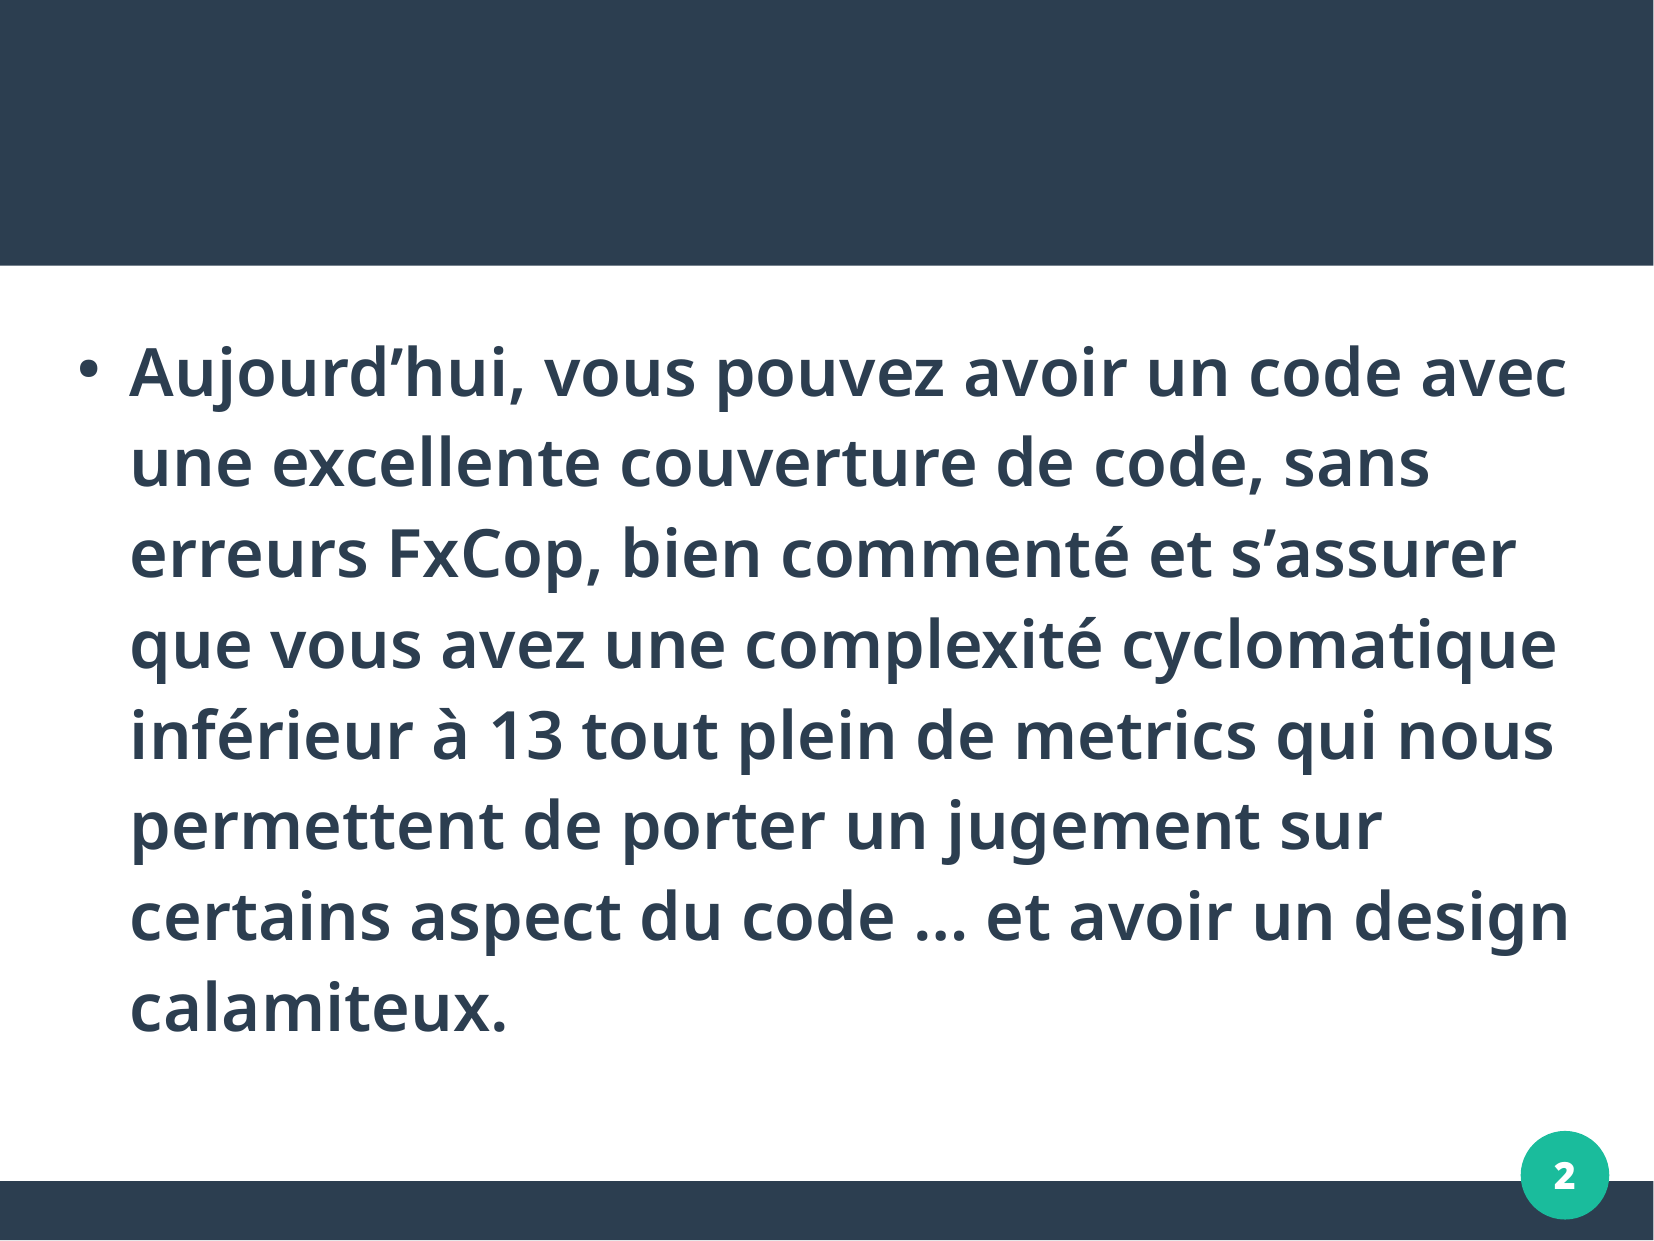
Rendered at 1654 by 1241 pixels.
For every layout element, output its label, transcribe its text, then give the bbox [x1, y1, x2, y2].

list Aujourd’hui, vous pouvez avoir un code avec une excellente couverture de code, sans erreurs FxCop, bien commenté et s’assurer que vous avez une complexité cyclomatique inférieur à 13 tout plein de metrics qui nous permettent de porter un jugement sur certains aspect du code … et avoir un design calamiteux. [59, 324, 1595, 1152]
